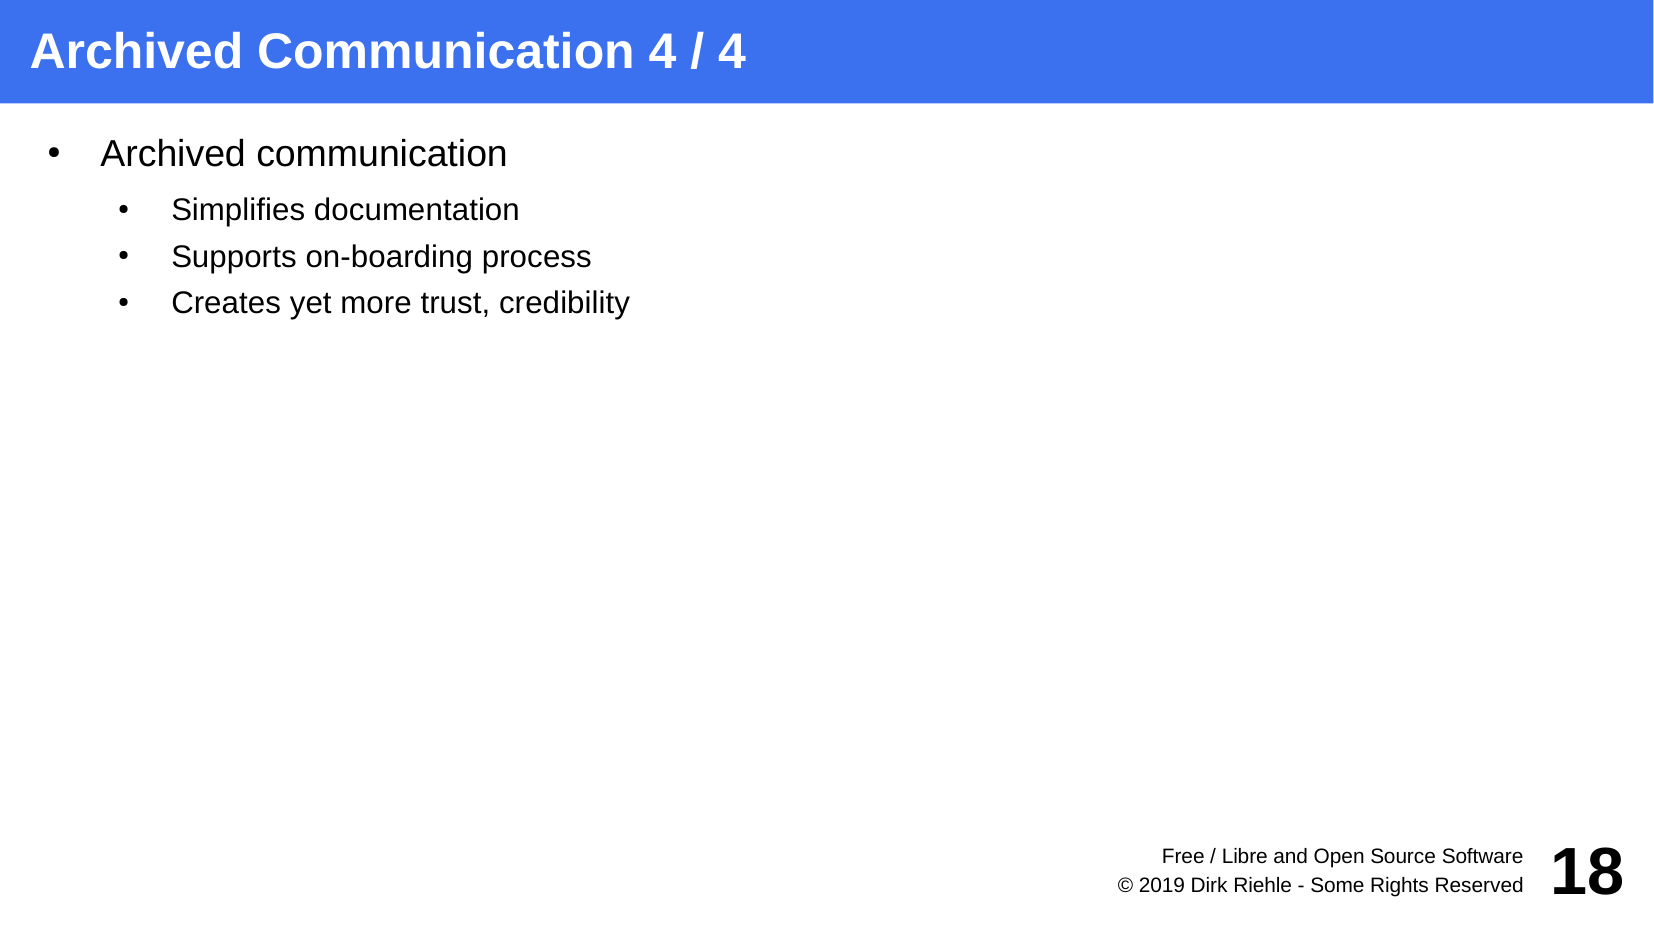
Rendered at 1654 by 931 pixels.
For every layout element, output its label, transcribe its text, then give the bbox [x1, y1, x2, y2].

list Archived communication Simplifies documentation Supports on-boarding process Creates yet more trust, credibility [29, 132, 1625, 813]
title Archived Communication 4 / 4 [0, 0, 1654, 104]
